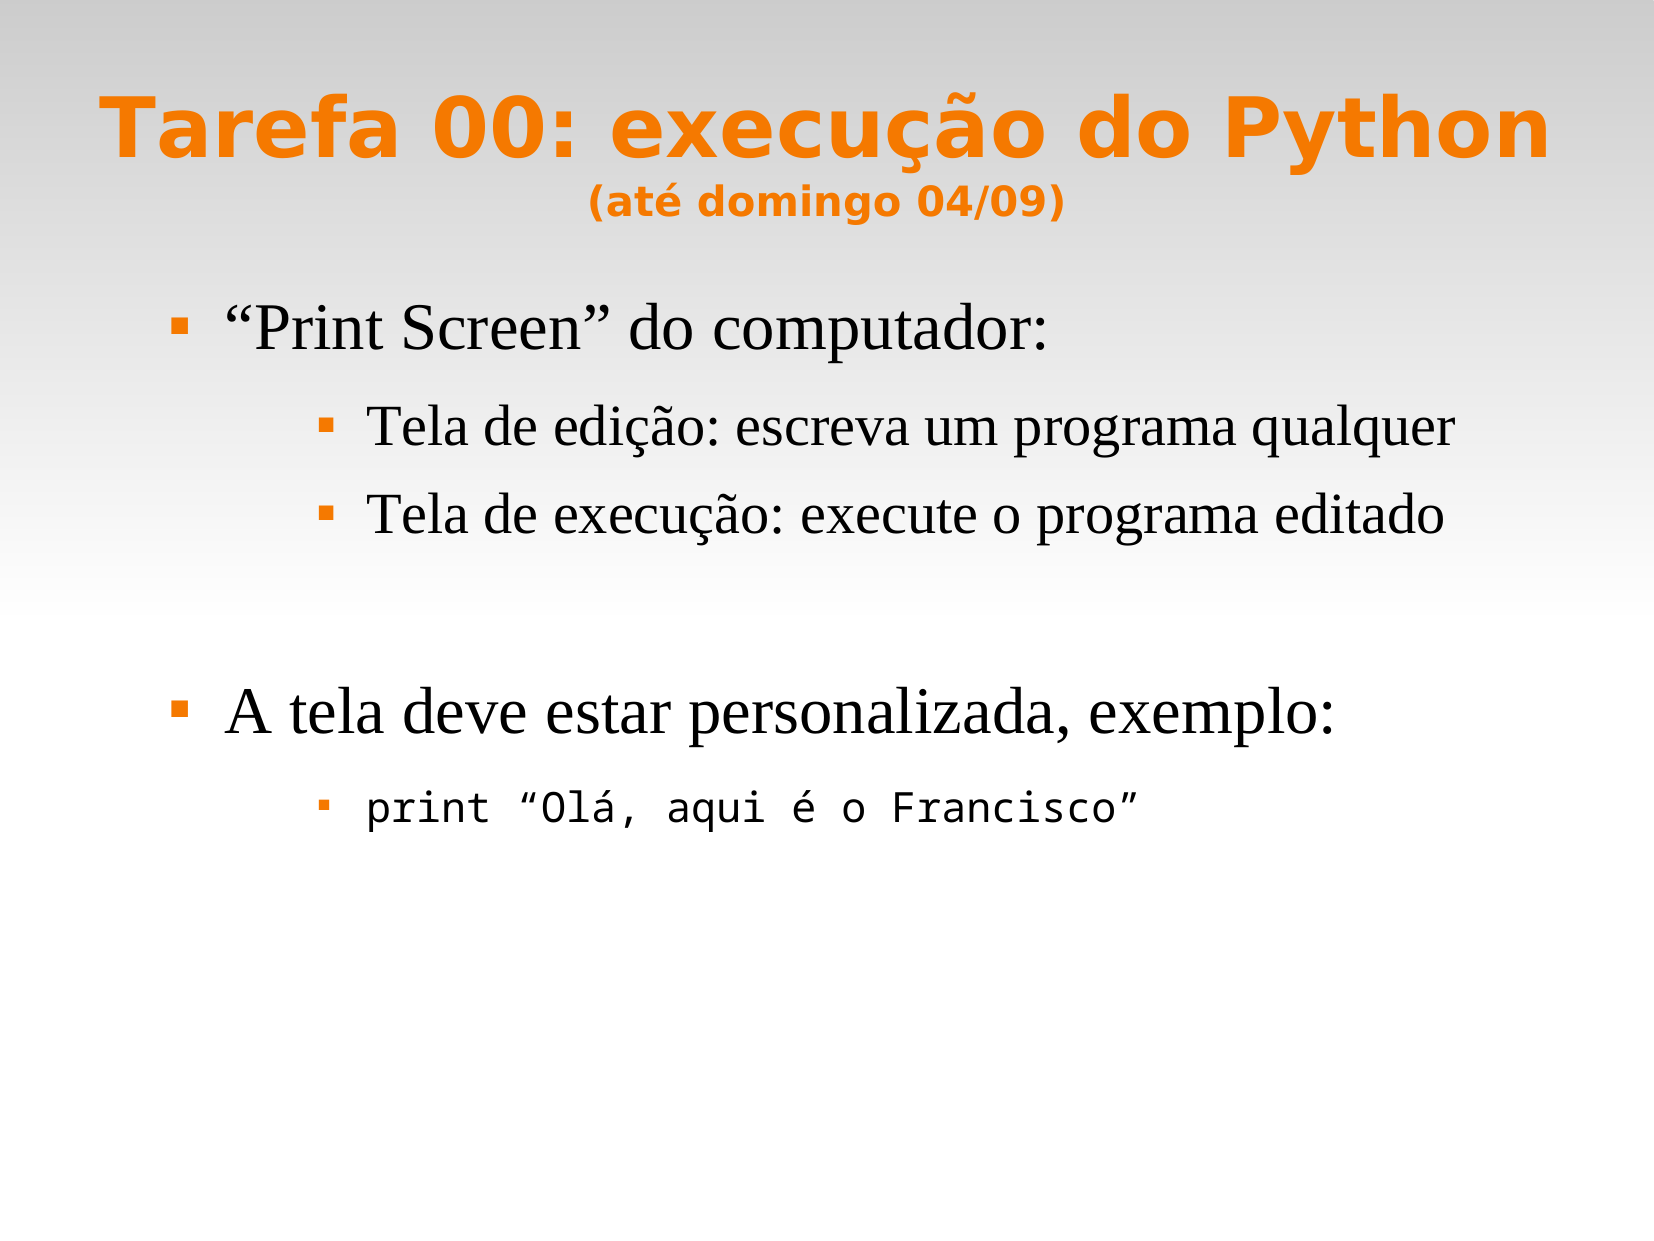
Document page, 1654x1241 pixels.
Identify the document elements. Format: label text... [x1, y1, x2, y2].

title Tarefa 00: execução do Python (até domingo 04/09) [82, 49, 1571, 257]
list “Print Screen” do computador: Tela de edição: escreva um programa qualquer Tela de execução: execute o programa editado A tela deve estar personalizada, exemplo: print “Olá, aqui é o Francisco” [82, 290, 1571, 1109]
